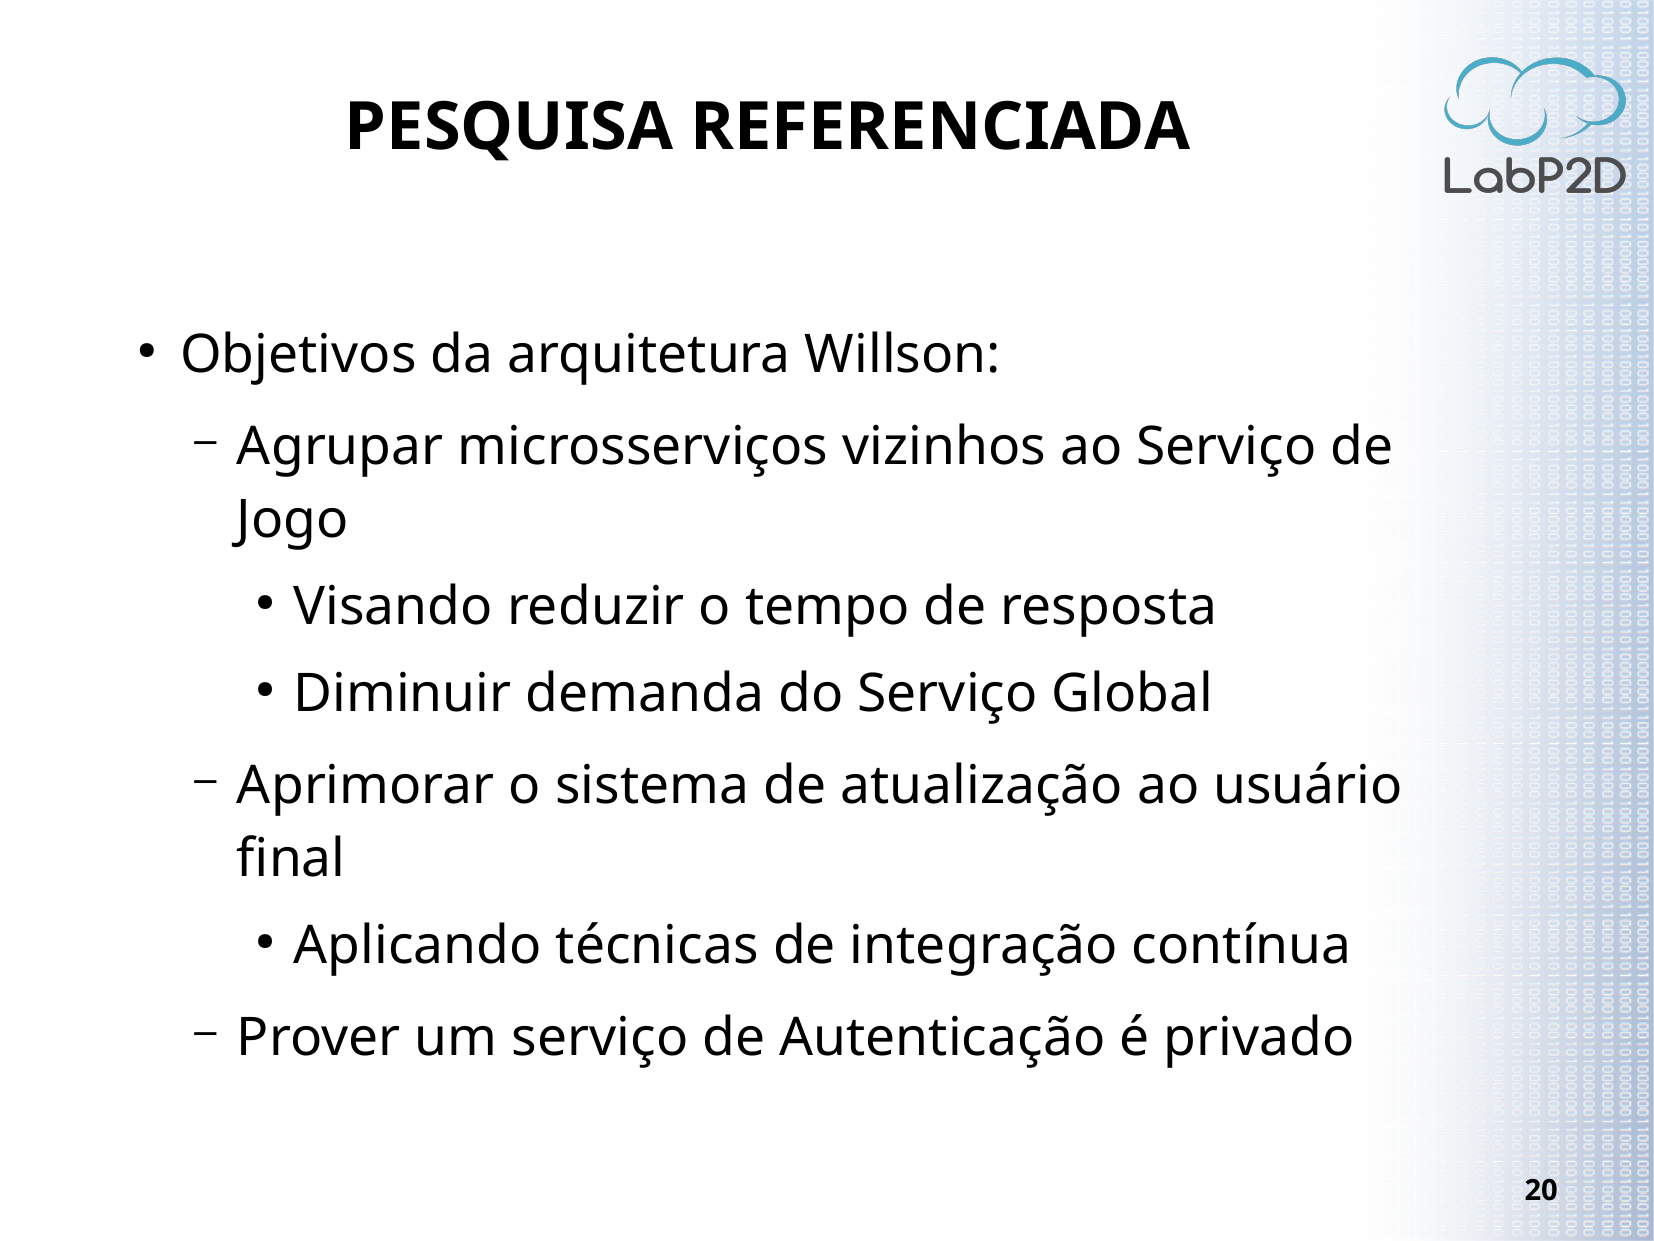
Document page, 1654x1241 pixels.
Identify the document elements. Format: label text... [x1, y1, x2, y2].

picture [1360, 1, 1654, 1240]
title PESQUISA REFERENCIADA [82, 19, 1453, 227]
list Objetivos da arquitetura Willson: Agrupar microsserviços vizinhos ao Serviço de Jogo Visando reduzir o tempo de resposta Diminuir demanda do Serviço Global Aprimorar o sistema de atualização ao usuário final Aplicando técnicas de integração contínua Prover um serviço de Autenticação é privado [123, 271, 1406, 1116]
